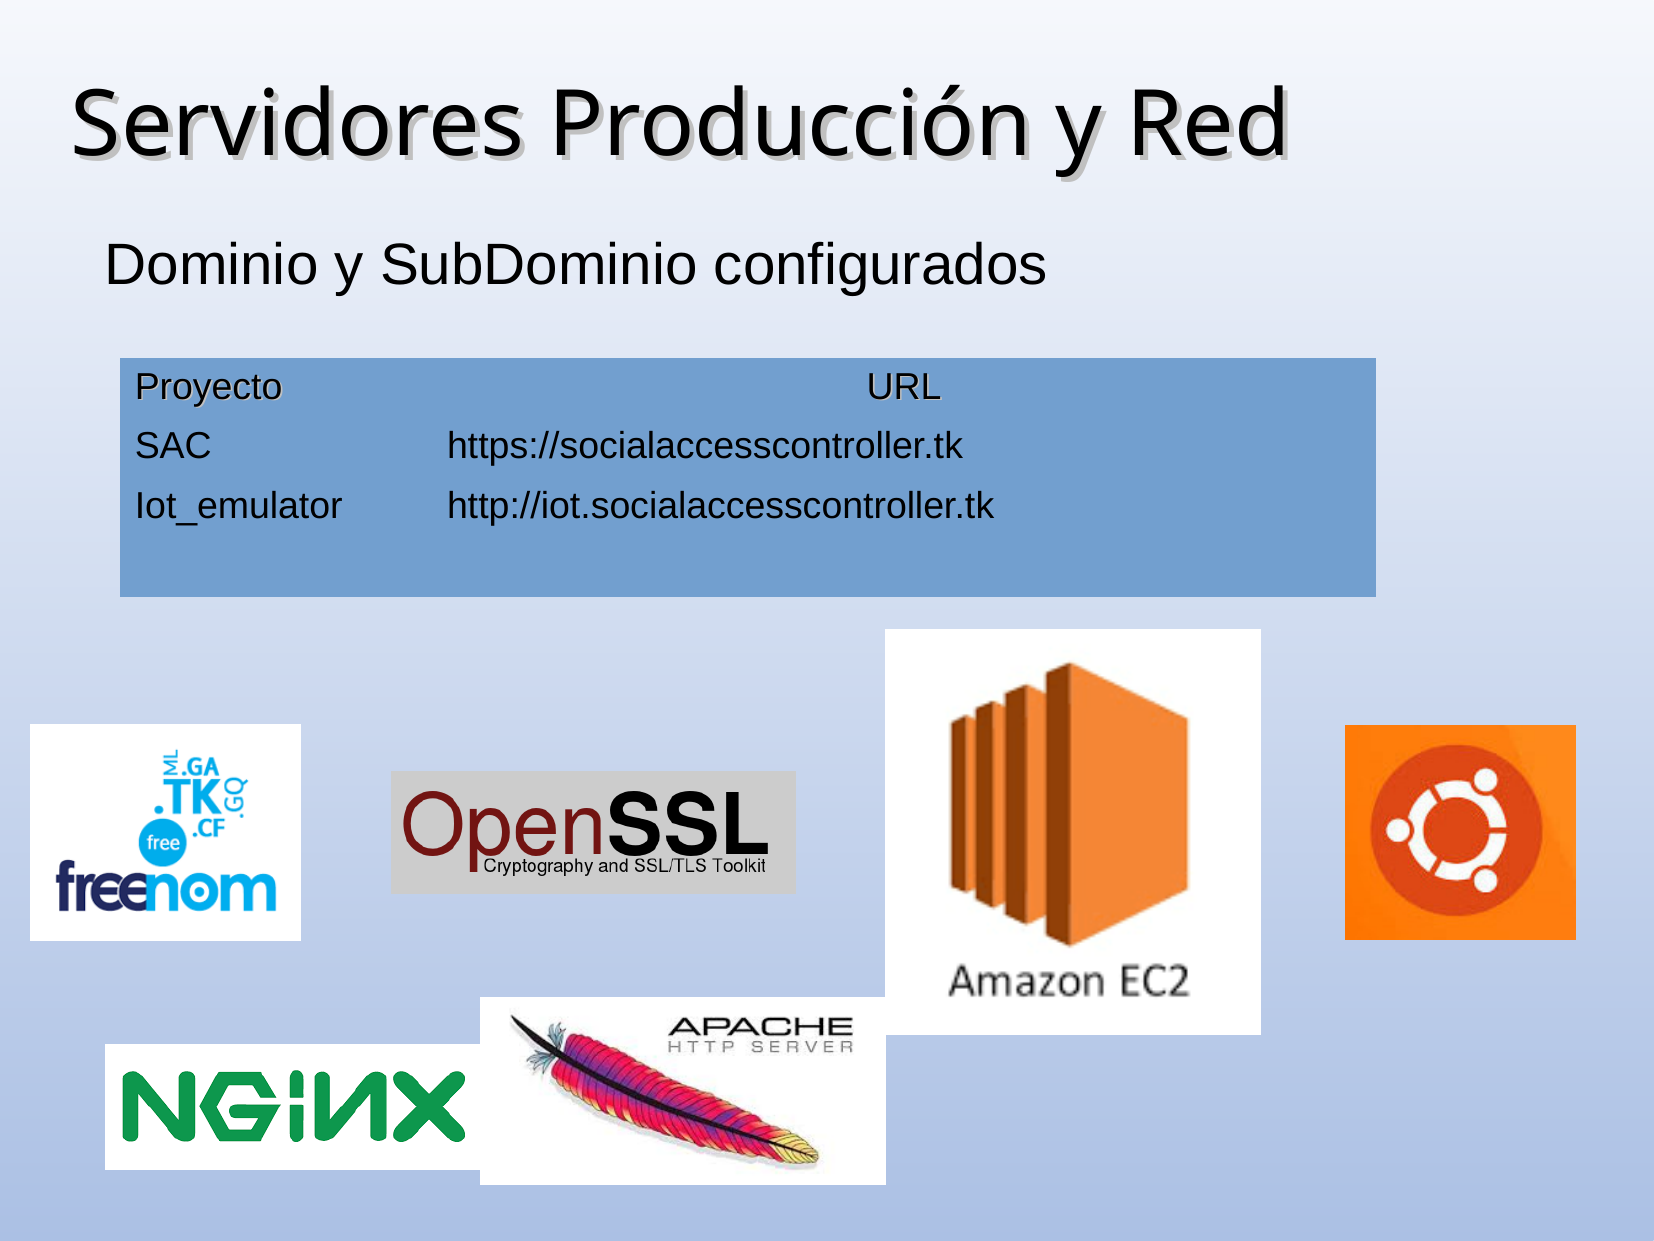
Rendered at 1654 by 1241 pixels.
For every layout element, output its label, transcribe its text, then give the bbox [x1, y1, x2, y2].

text_box Dominio y SubDominio configurados [90, 224, 1073, 308]
table_header Proyecto [120, 358, 432, 418]
picture [391, 771, 796, 894]
table_cell Iot_emulator [120, 477, 432, 597]
picture [30, 724, 301, 941]
table_cell http://iot.socialaccesscontroller.tk [432, 477, 1376, 597]
table_cell https://socialaccesscontroller.tk [432, 418, 1376, 477]
title Servidores Producción y Red [70, 63, 1559, 175]
table_cell SAC [120, 418, 432, 477]
picture [105, 630, 1261, 1186]
picture [1345, 725, 1576, 940]
table_header URL [432, 358, 1376, 418]
